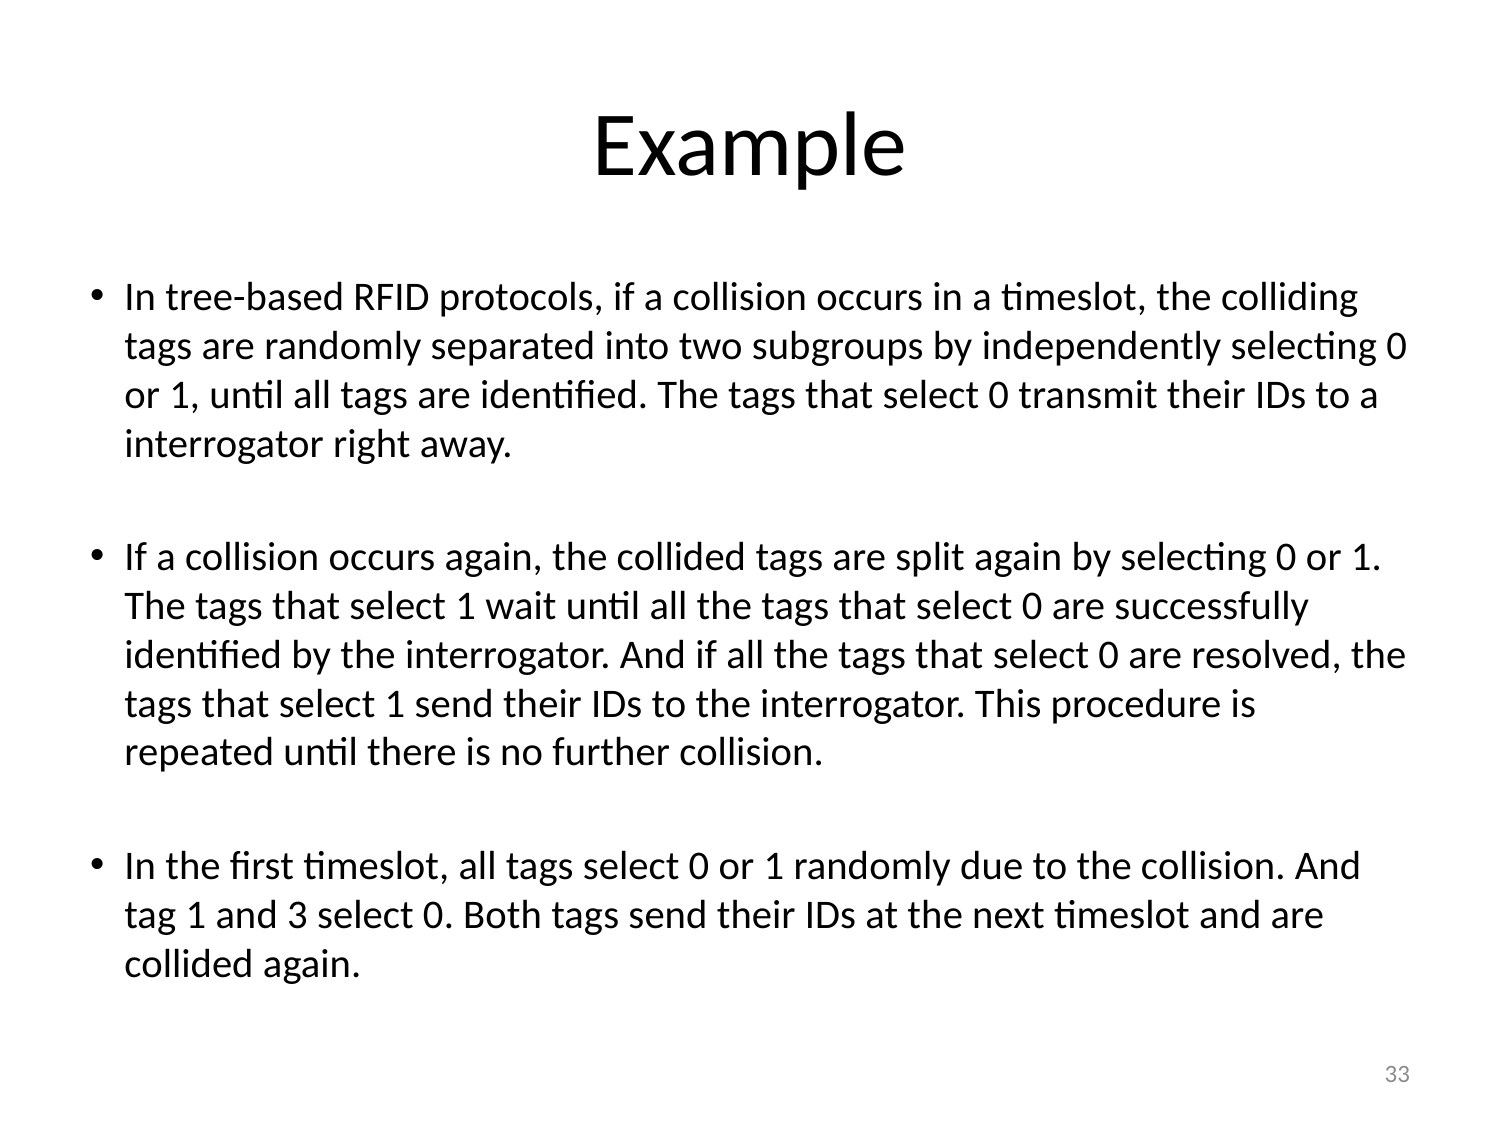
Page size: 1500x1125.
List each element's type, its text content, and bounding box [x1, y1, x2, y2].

list In tree-based RFID protocols, if a collision occurs in a timeslot, the colliding tags are randomly separated into two subgroups by independently selecting 0 or 1, until all tags are identified. The tags that select 0 transmit their IDs to a interrogator right away. If a collision occurs again, the collided tags are split again by selecting 0 or 1. The tags that select 1 wait until all the tags that select 0 are successfully identified by the interrogator. And if all the tags that select 0 are resolved, the tags that select 1 send their IDs to the interrogator. This procedure is repeated until there is no further collision. In the first timeslot, all tags select 0 or 1 randomly due to the collision. And tag 1 and 3 select 0. Both tags send their IDs at the next timeslot and are collided again. [75, 262, 1425, 1005]
title Example [75, 45, 1425, 233]
slide_number <number> [1074, 1042, 1425, 1103]
